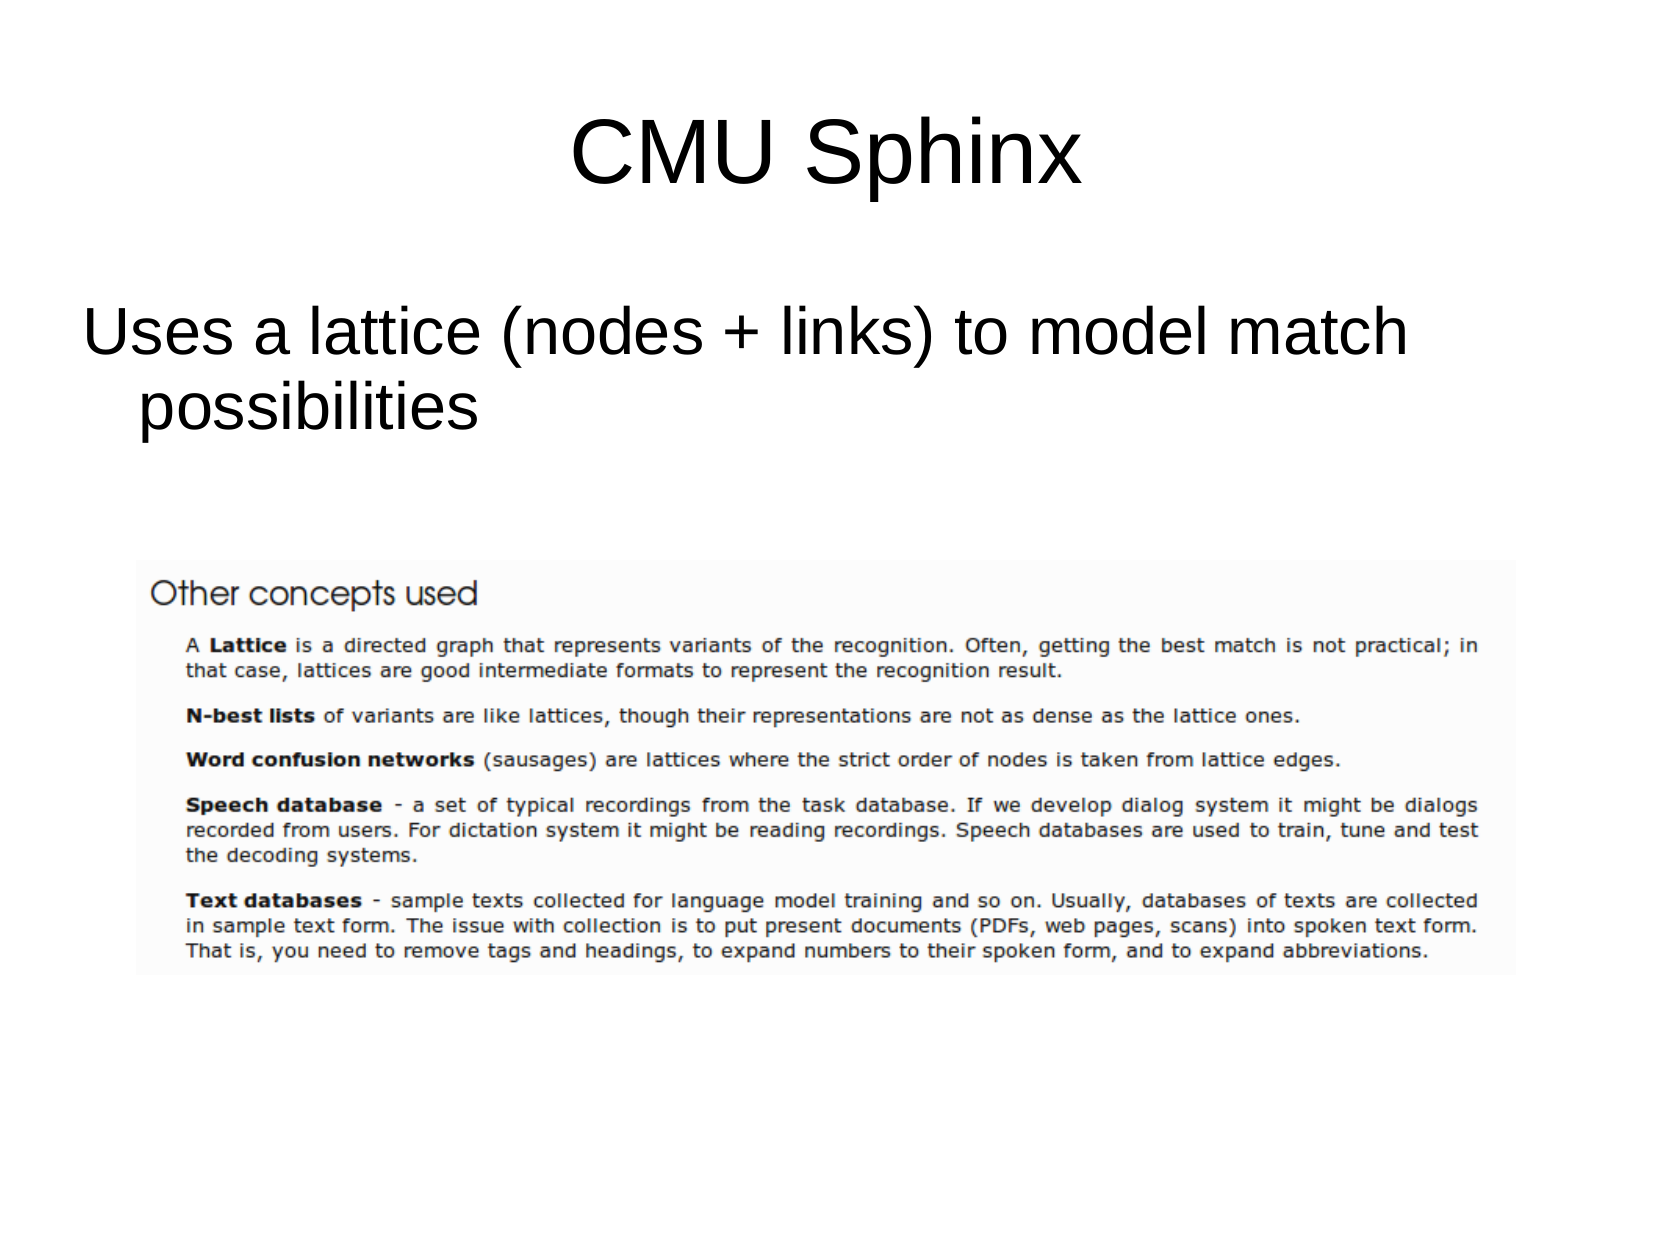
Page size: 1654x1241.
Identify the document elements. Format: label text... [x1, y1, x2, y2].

title CMU Sphinx [82, 49, 1571, 257]
picture [136, 560, 1516, 976]
list Uses a lattice (nodes + links) to model match possibilities [82, 290, 1571, 1171]
